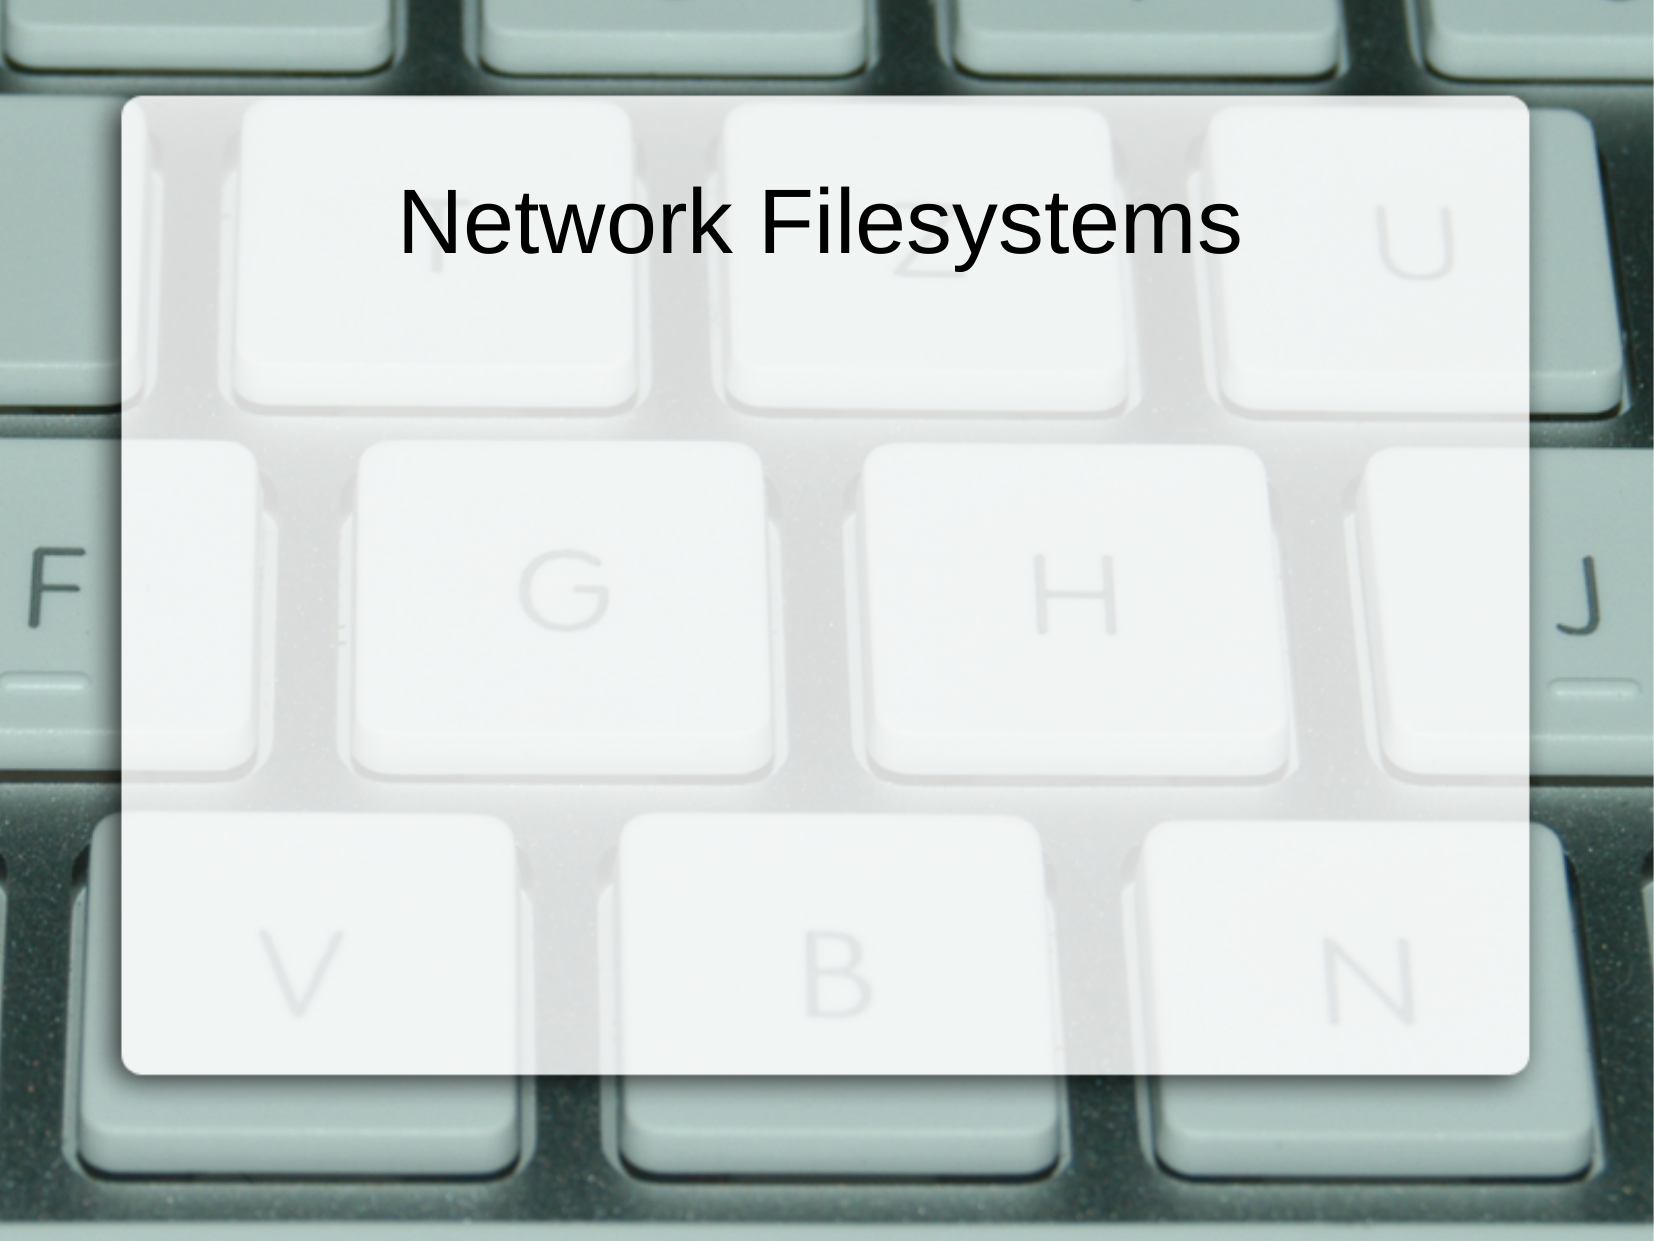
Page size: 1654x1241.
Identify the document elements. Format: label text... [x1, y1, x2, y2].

title Network Filesystems [135, 117, 1506, 325]
picture [0, 0, 1654, 1241]
